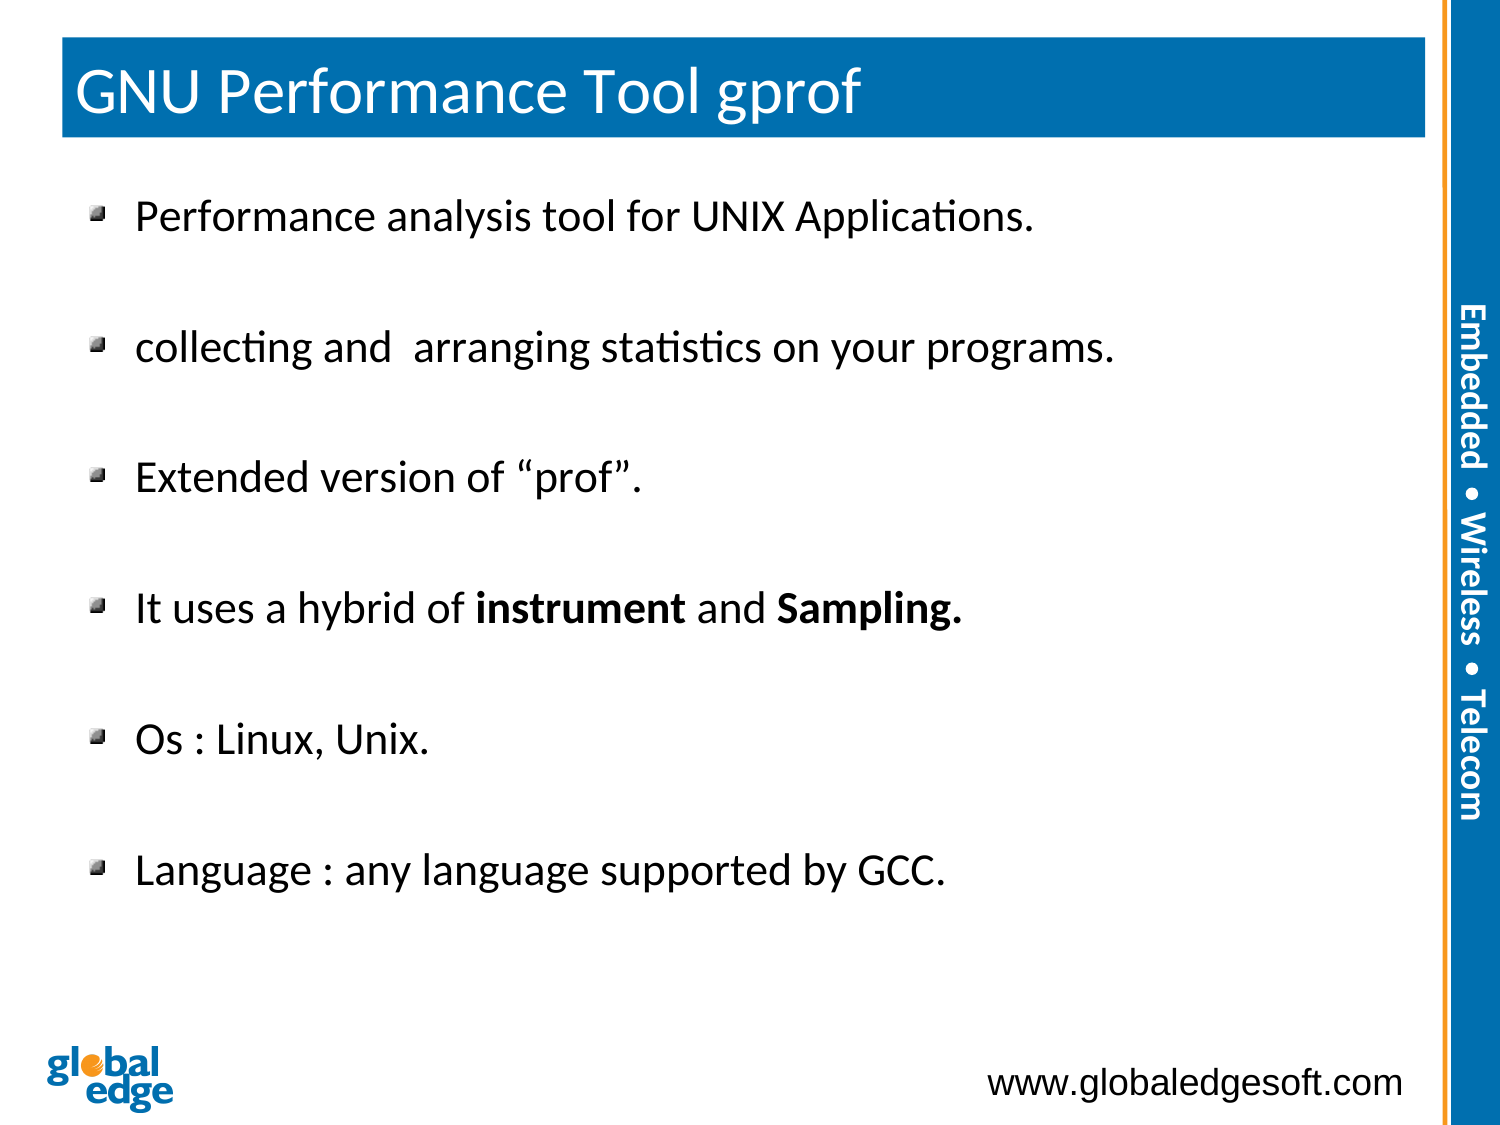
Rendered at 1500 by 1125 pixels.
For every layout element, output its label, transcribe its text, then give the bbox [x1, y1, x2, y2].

title GNU Performance Tool gprof [75, 0, 1426, 112]
picture [34, 1034, 185, 1125]
list Performance analysis tool for UNIX Applications. collecting and arranging statistics on your programs. Extended version of “prof”. It uses a hybrid of instrument and Sampling. Os : Linux, Unix. Language : any language supported by GCC. [75, 112, 1426, 1014]
